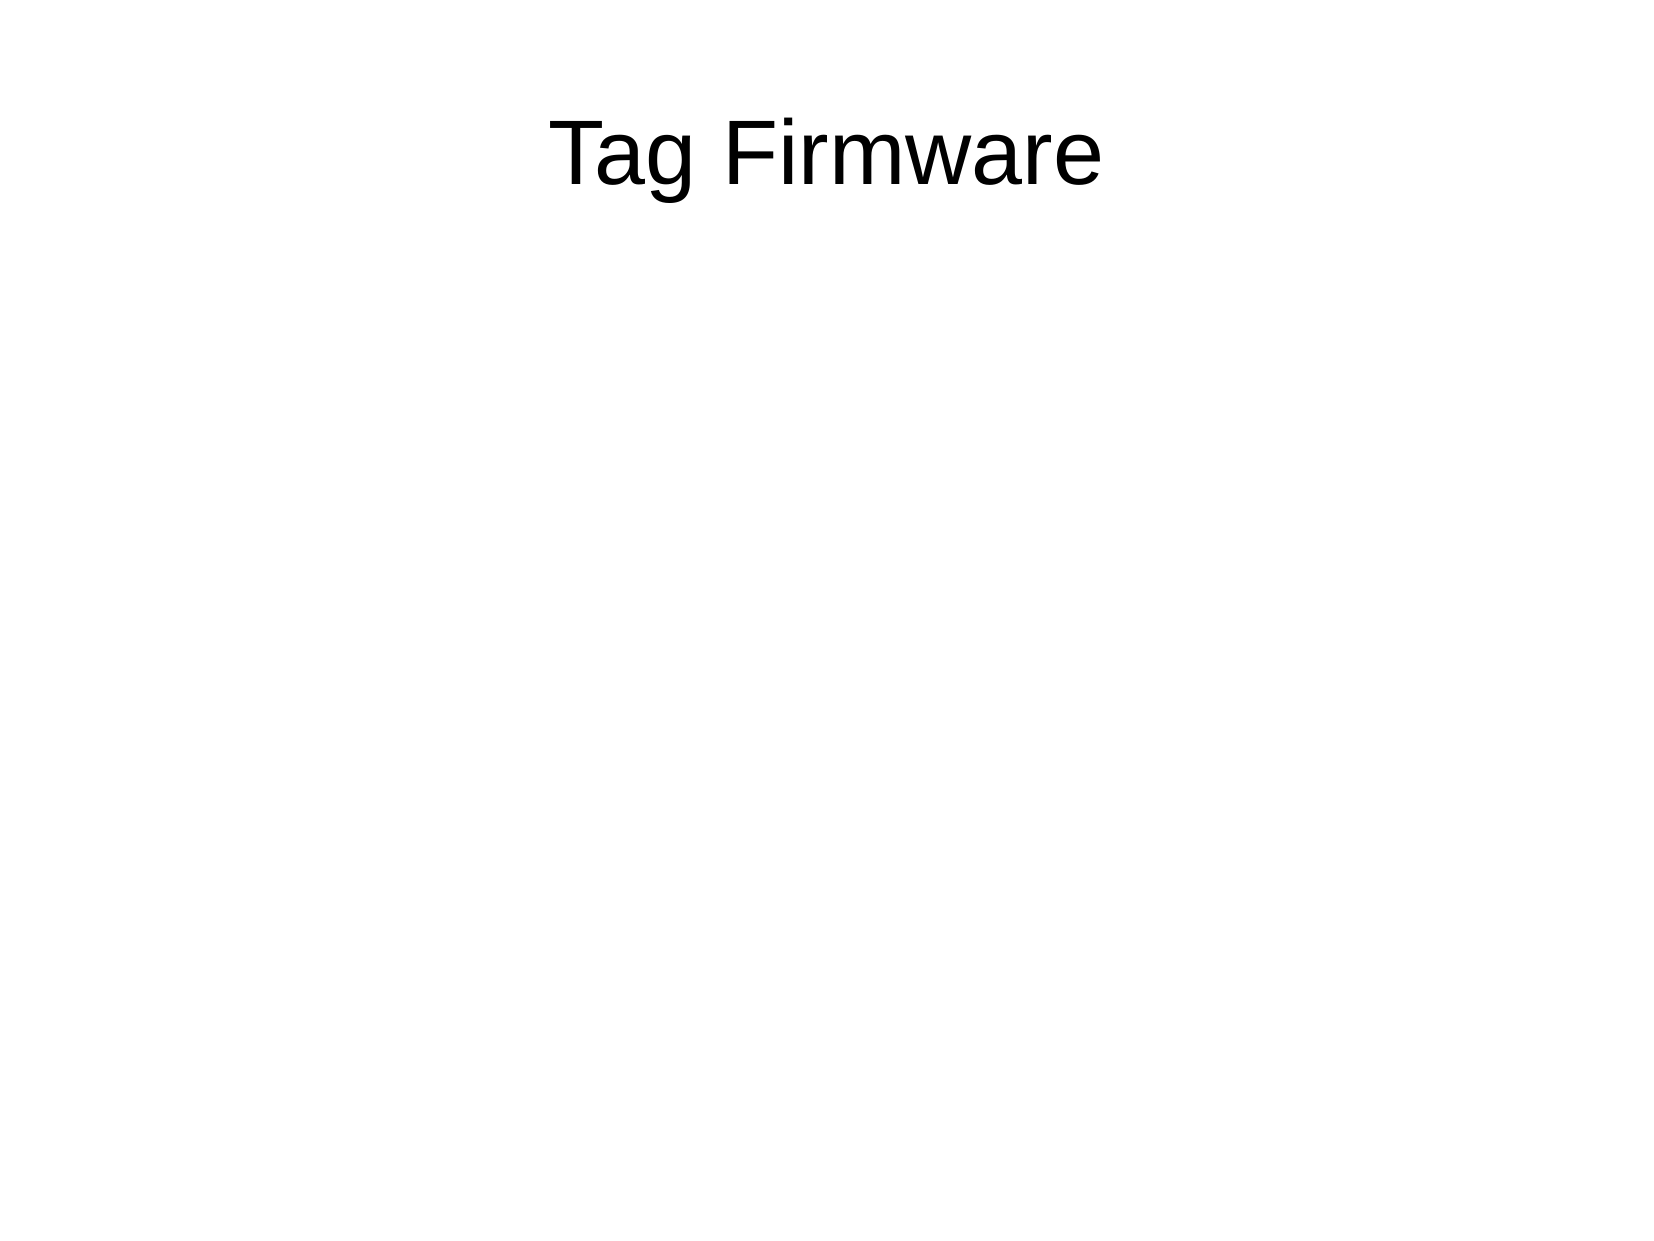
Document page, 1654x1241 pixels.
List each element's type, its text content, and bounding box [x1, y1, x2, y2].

title Tag Firmware [82, 49, 1571, 257]
